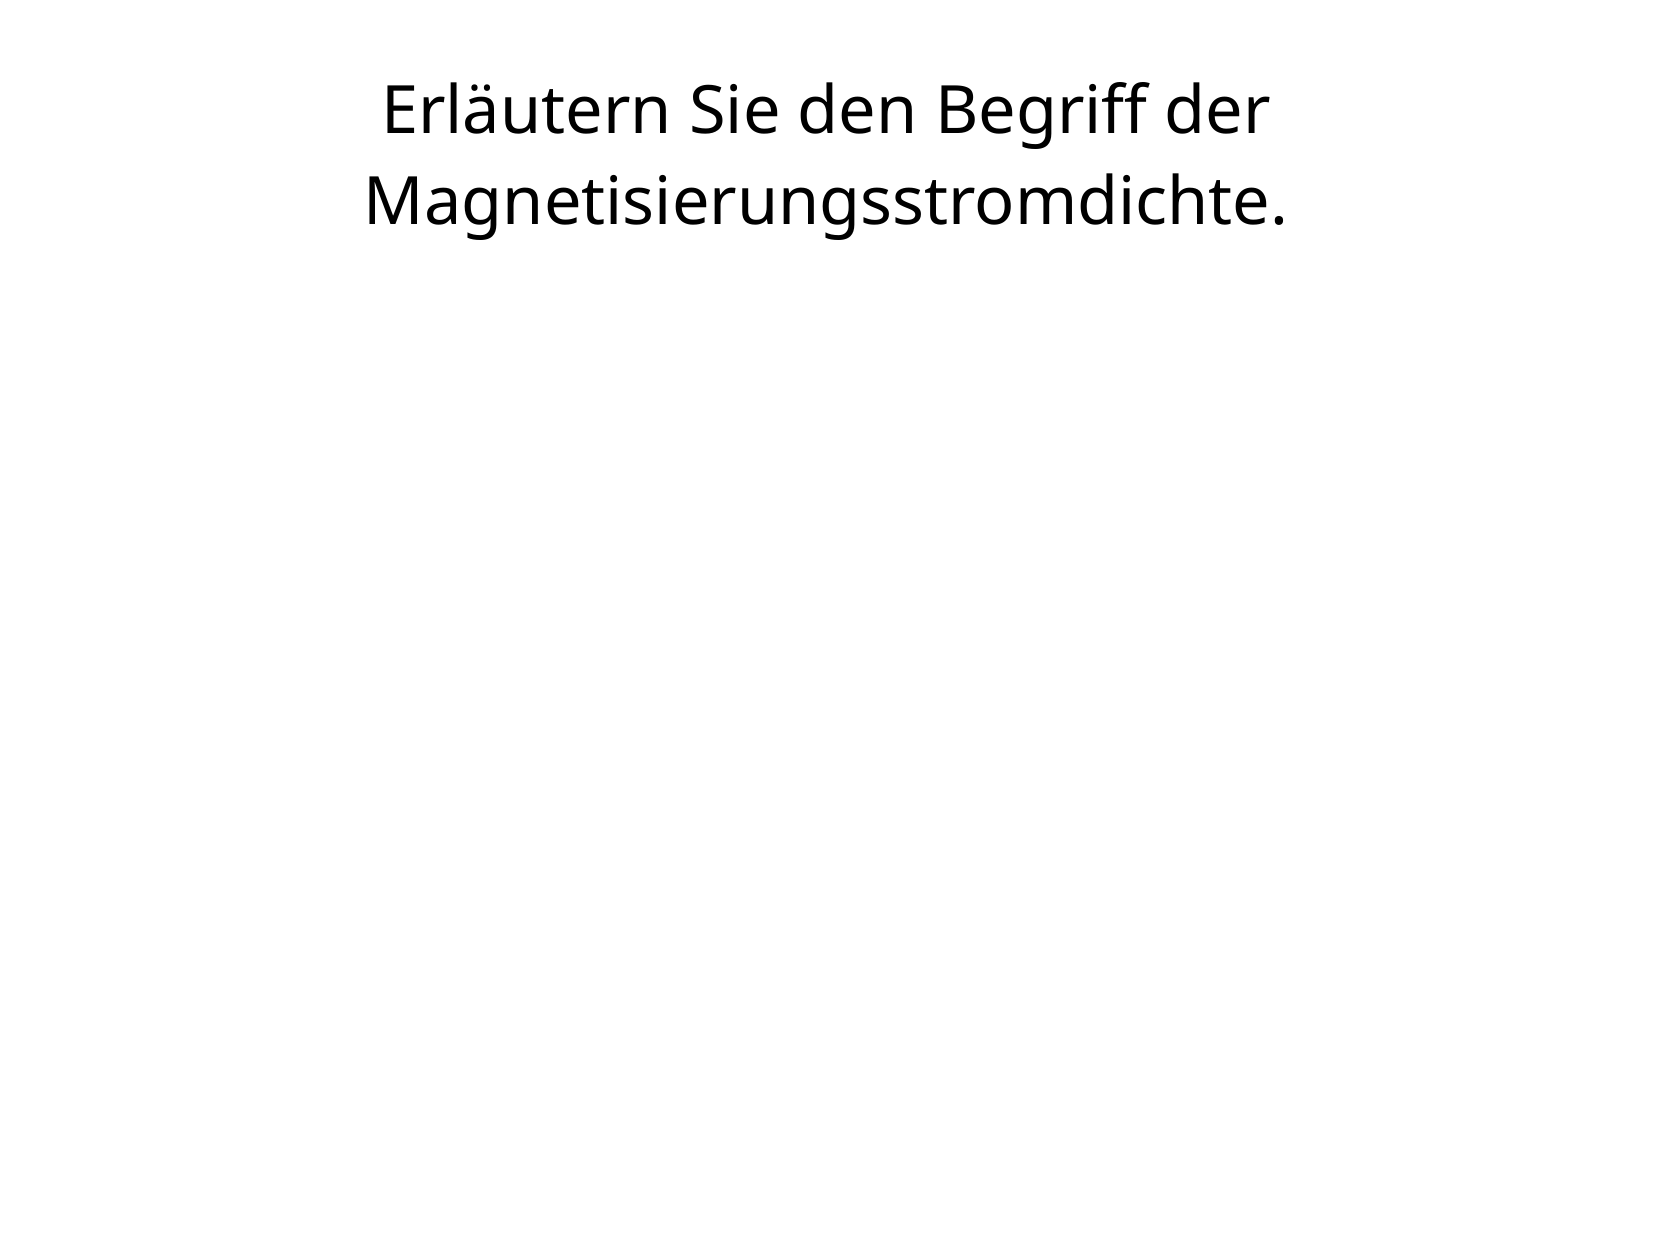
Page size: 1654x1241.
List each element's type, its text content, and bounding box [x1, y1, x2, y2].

title Erläutern Sie den Begriff der Magnetisierungsstromdichte. [82, 49, 1571, 257]
